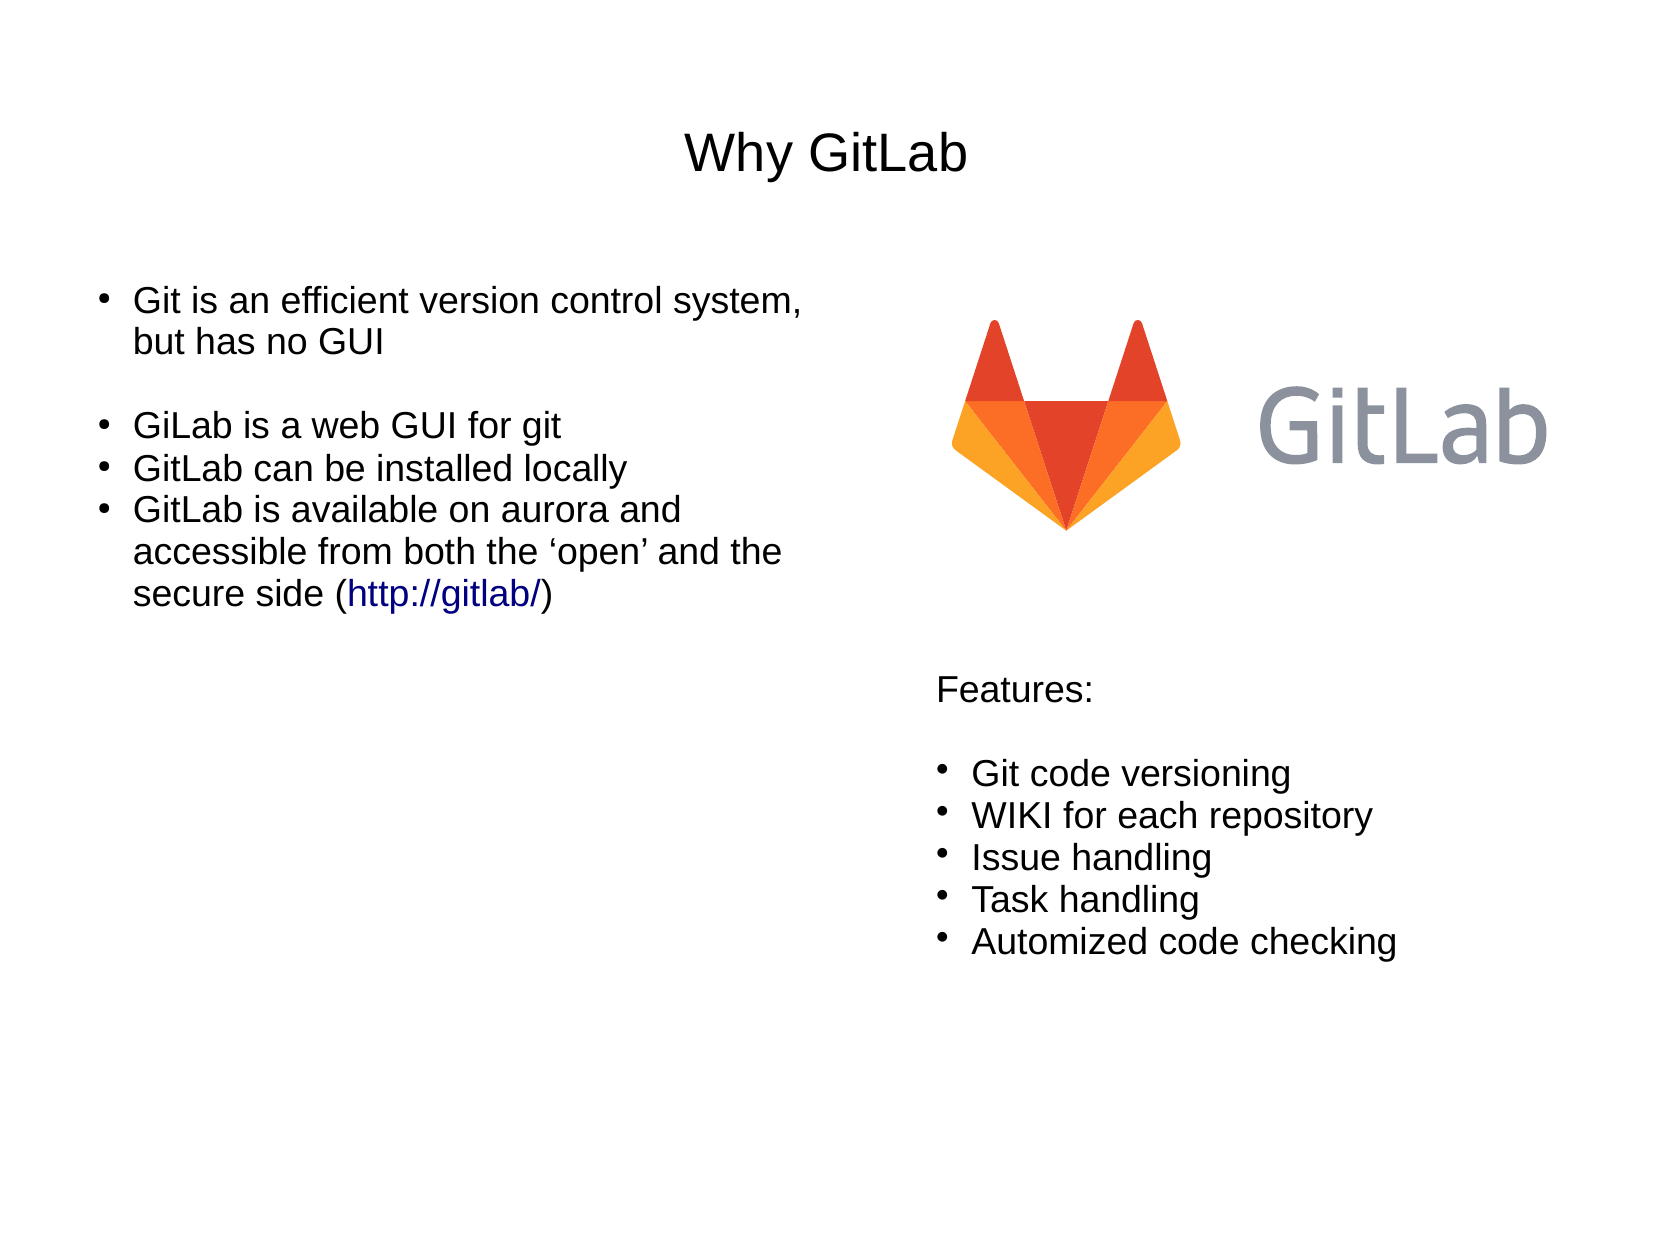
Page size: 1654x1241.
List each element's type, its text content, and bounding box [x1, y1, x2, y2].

picture [951, 319, 1548, 532]
title Why GitLab [82, 49, 1571, 257]
text_box Git is an efficient version control system, but has no GUI GiLab is a web GUI for git GitLab can be installed locally GitLab is available on aurora and accessible from both the ‘open’ and the secure side (http://gitlab/) [82, 271, 839, 721]
text_box Features: Git code versioning WIKI for each repository Issue handling Task handling Automized code checking [921, 661, 1524, 971]
